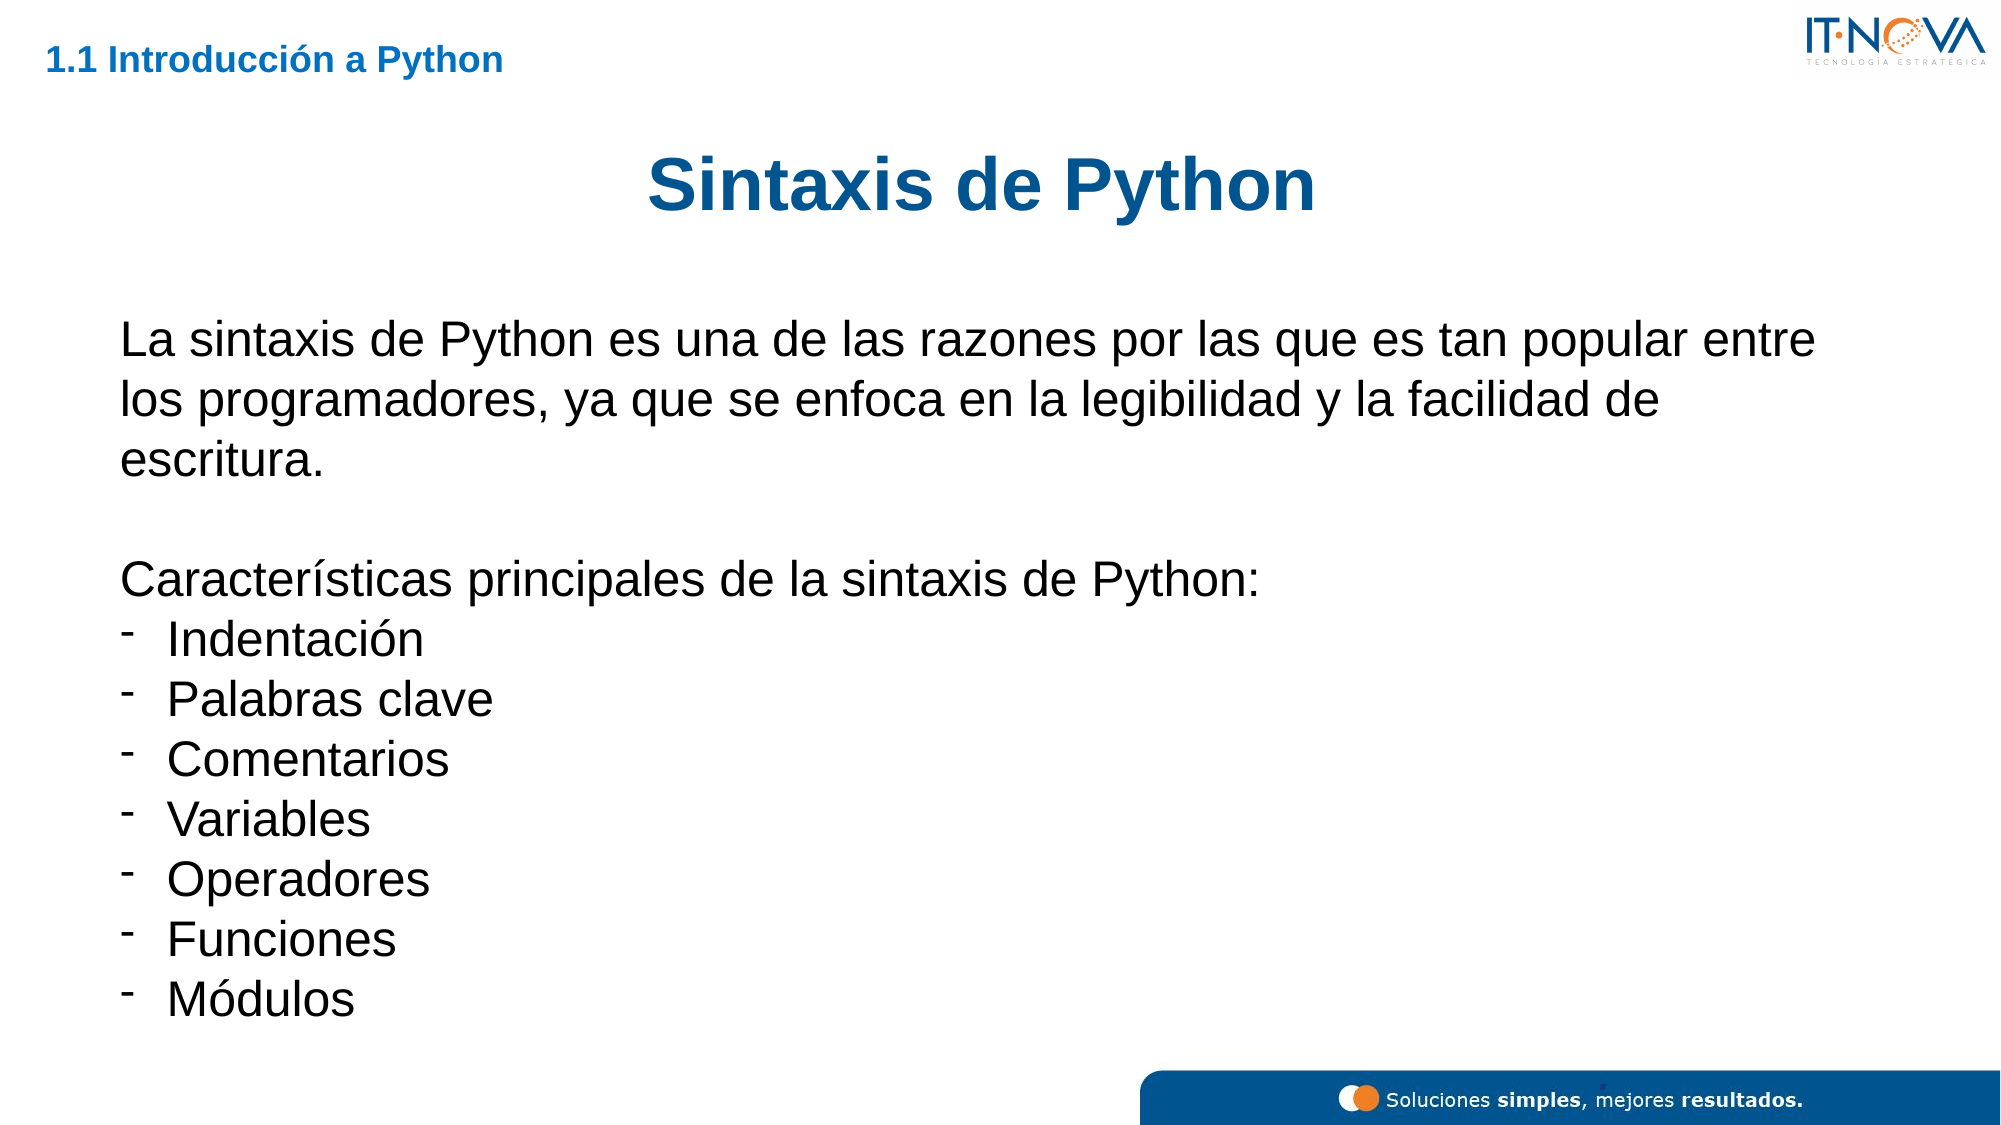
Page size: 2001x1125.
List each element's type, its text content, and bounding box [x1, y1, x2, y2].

text_box Sintaxis de Python [633, 128, 1359, 235]
text_box La sintaxis de Python es una de las razones por las que es tan popular entre los programadores, ya que se enfoca en la legibilidad y la facilidad de escritura. Características principales de la sintaxis de Python: Indentación Palabras clave Comentarios Variables Operadores Funciones Módulos [104, 298, 1888, 1042]
text_box 1.1 Introducción a Python [30, 27, 548, 89]
